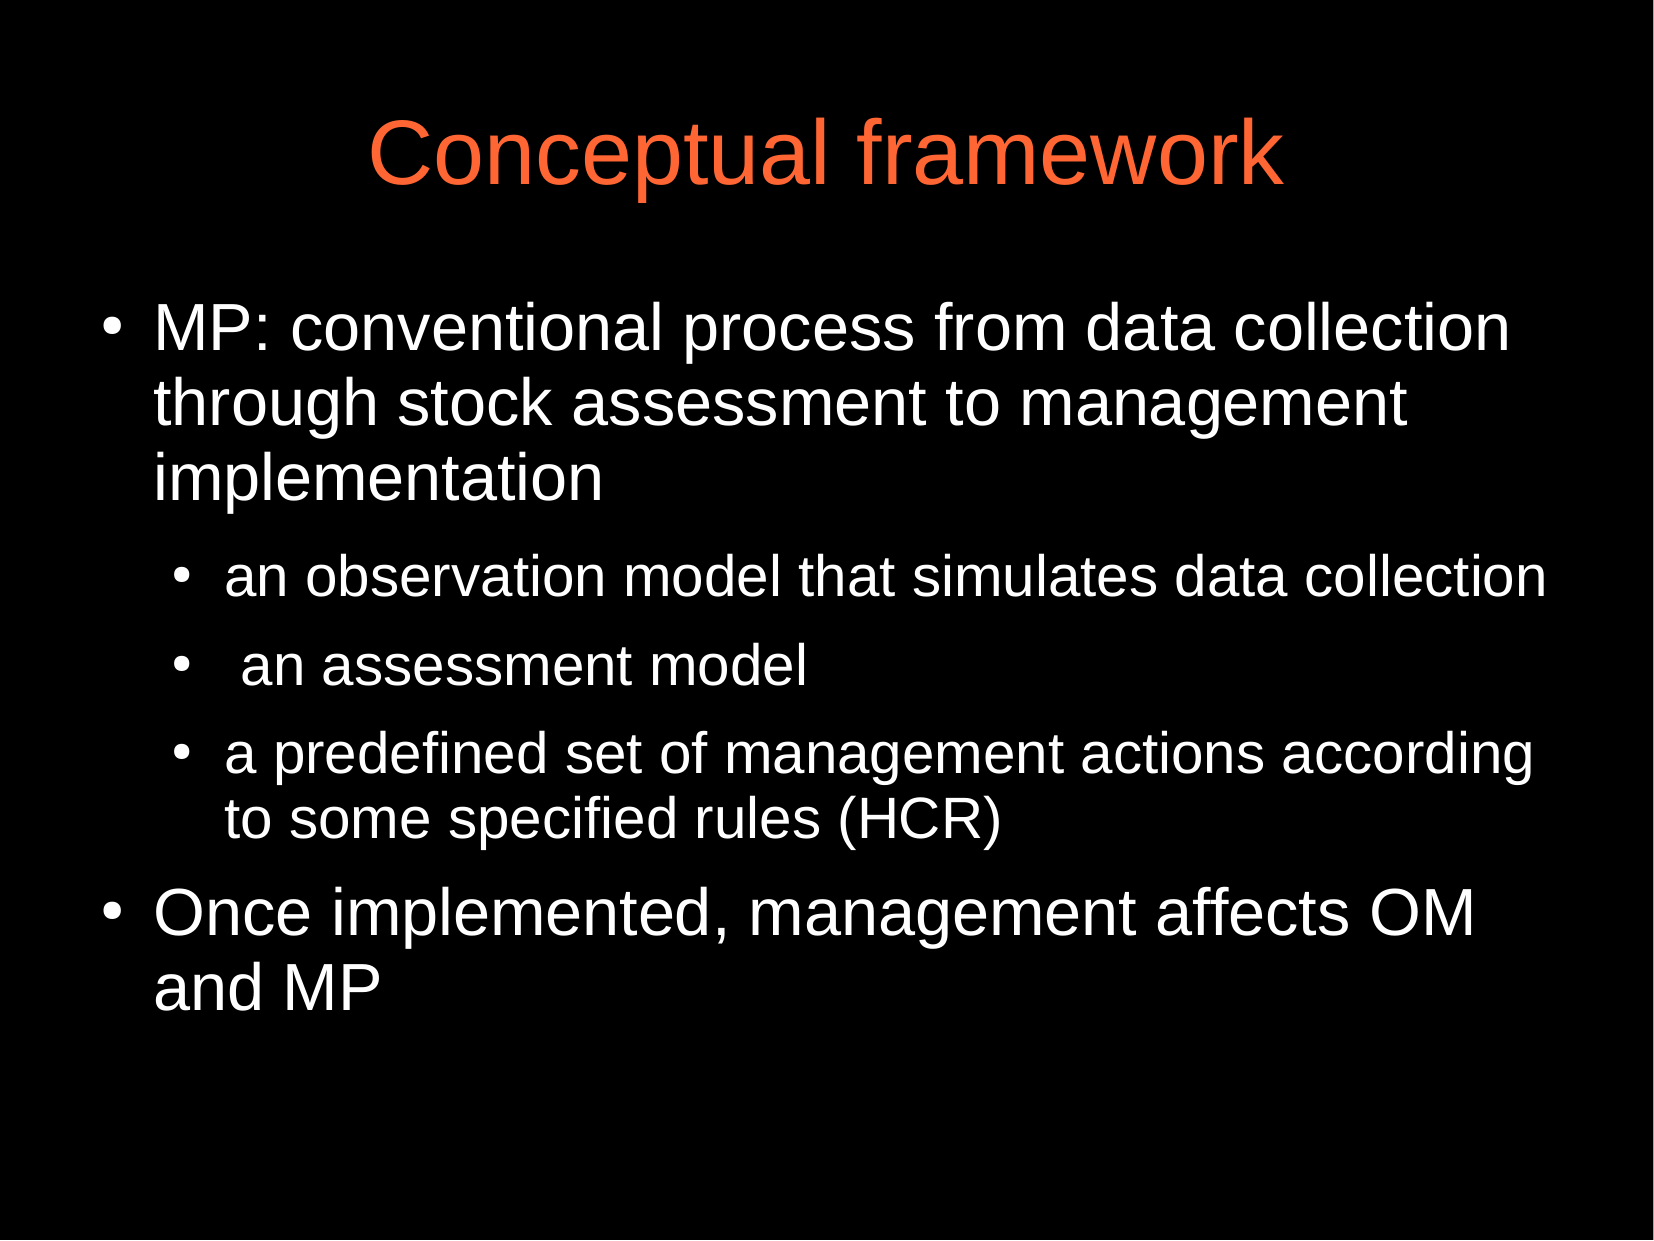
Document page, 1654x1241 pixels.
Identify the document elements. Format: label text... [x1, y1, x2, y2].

title Conceptual framework [82, 49, 1571, 257]
list MP: conventional process from data collection through stock assessment to management implementation an observation model that simulates data collection an assessment model a predefined set of management actions according to some specified rules (HCR) Once implemented, management affects OM and MP [82, 290, 1571, 1109]
